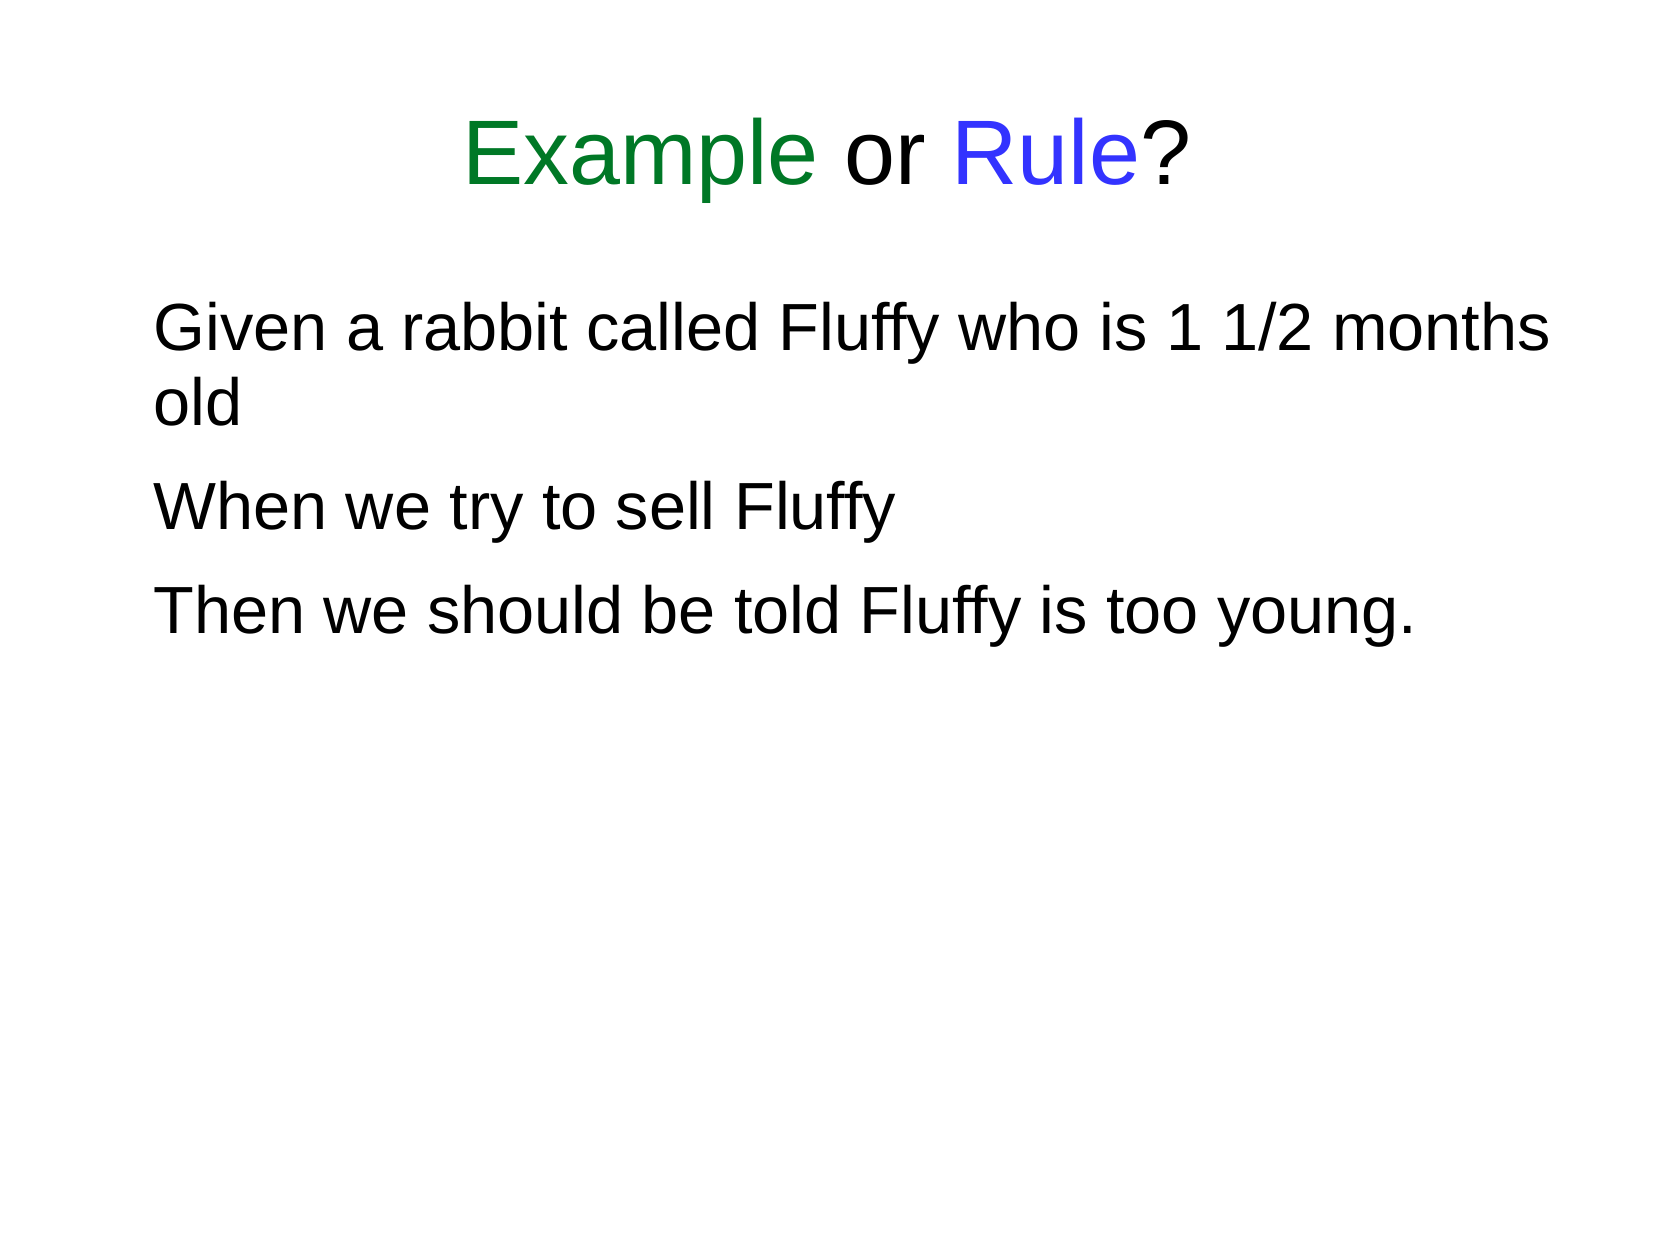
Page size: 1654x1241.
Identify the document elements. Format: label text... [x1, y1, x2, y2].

title Example or Rule? [82, 49, 1571, 257]
list Given a rabbit called Fluffy who is 1 1/2 months old When we try to sell Fluffy Then we should be told Fluffy is too young. [82, 290, 1571, 1010]
